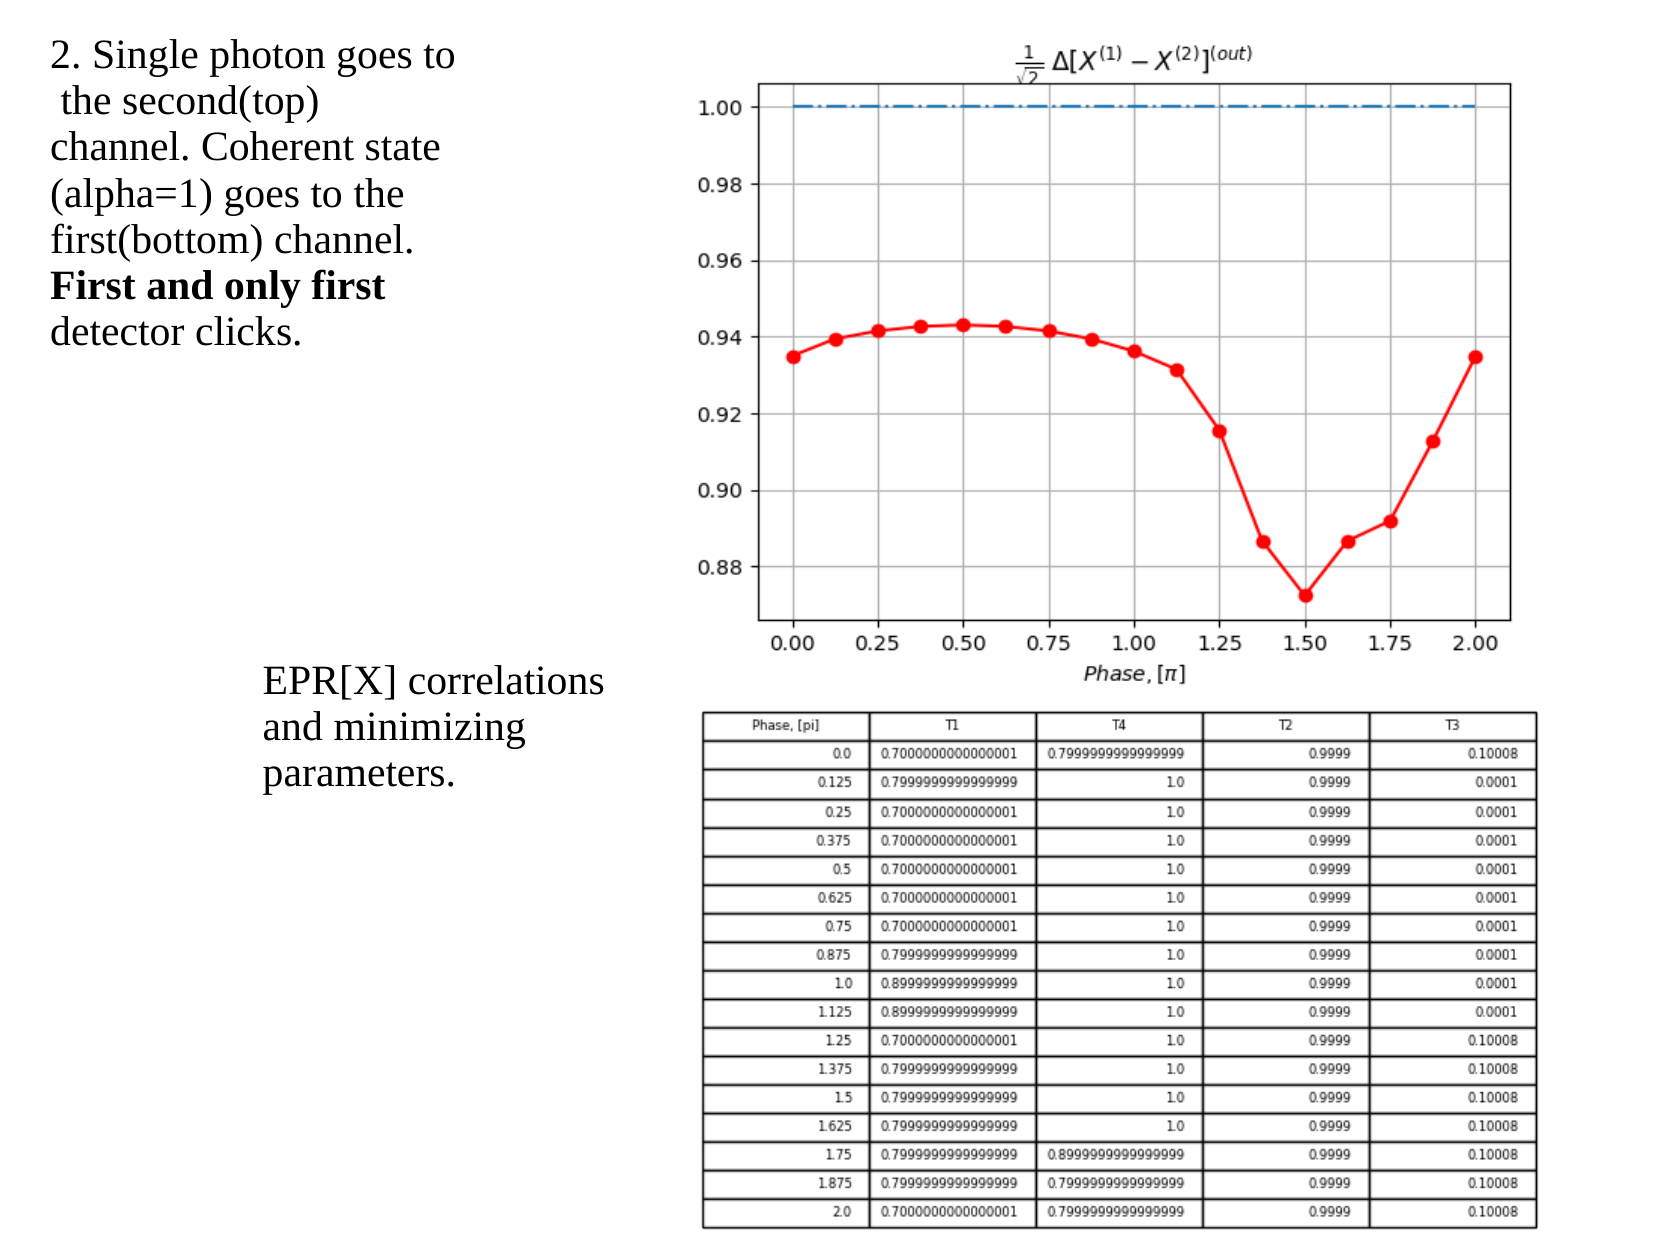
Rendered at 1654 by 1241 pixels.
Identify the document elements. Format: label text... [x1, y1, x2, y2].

picture [602, 0, 1607, 1241]
text_box 2. Single photon goes to the second(top) channel. Coherent state (alpha=1) goes to the first(bottom) channel. First and only first detector clicks. [35, 23, 473, 378]
text_box EPR[X] correlations and minimizing parameters. [248, 649, 602, 804]
